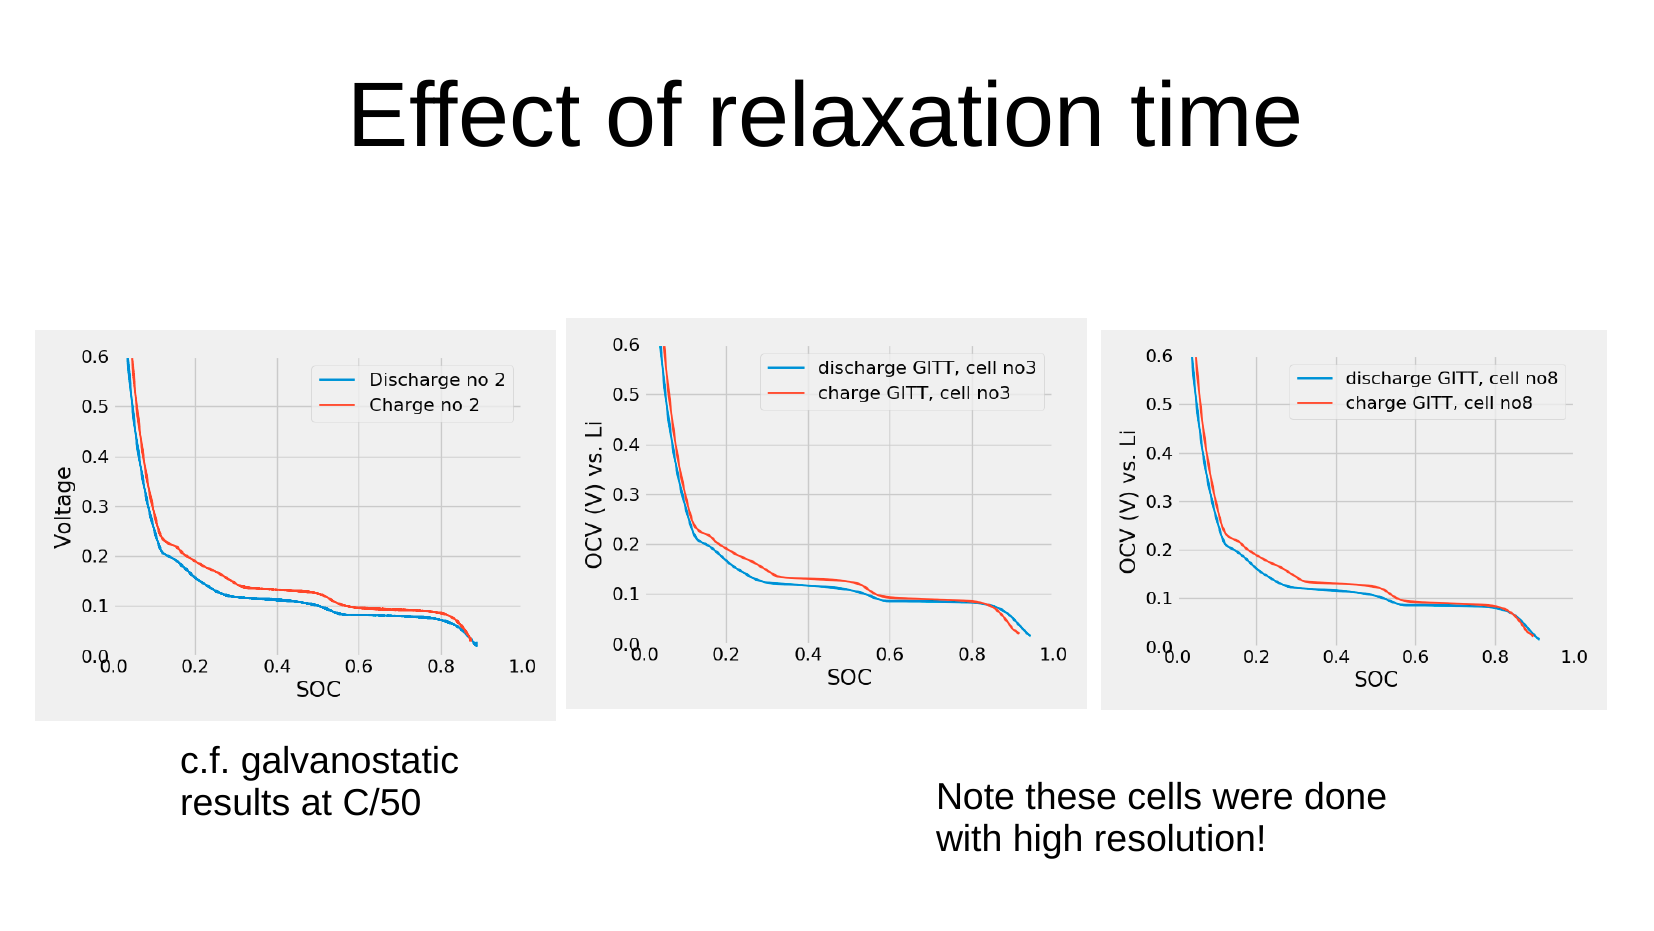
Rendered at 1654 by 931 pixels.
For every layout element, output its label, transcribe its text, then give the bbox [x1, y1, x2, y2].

picture [566, 318, 1087, 709]
picture [35, 330, 556, 721]
text_box c.f. galvanostatic results at C/50 [165, 732, 508, 832]
text_box Note these cells were done with high resolution! [921, 767, 1406, 931]
title Effect of relaxation time [82, 37, 1571, 193]
picture [1101, 330, 1607, 710]
